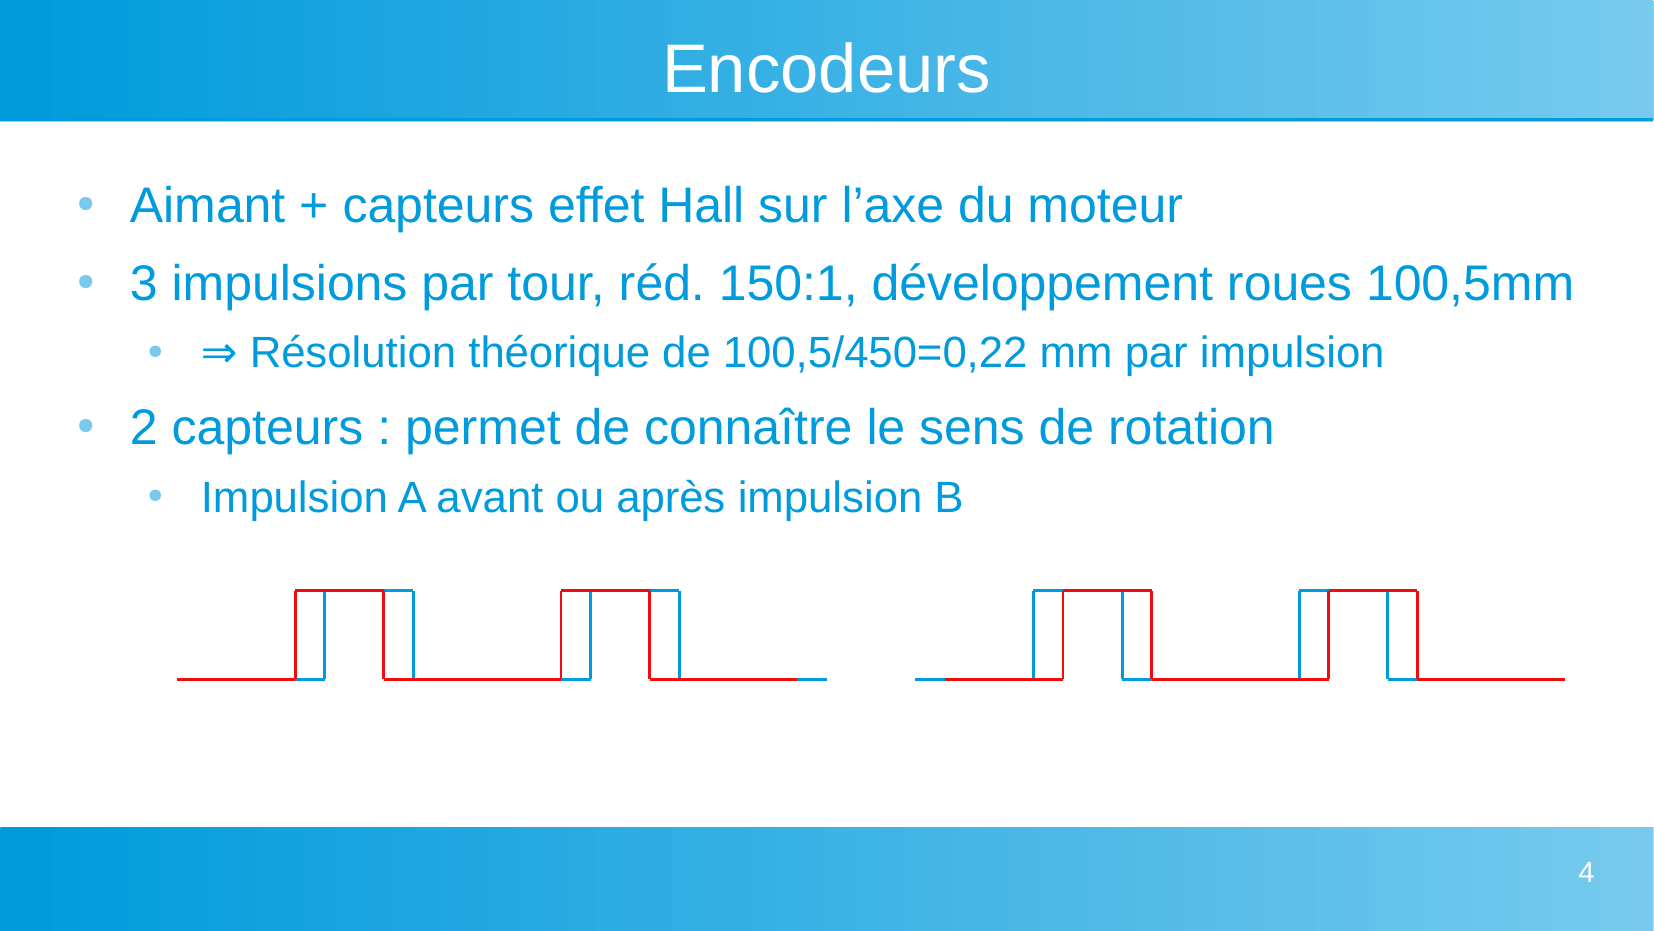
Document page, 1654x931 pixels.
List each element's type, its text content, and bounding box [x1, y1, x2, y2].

list Aimant + capteurs effet Hall sur l’axe du moteur 3 impulsions par tour, réd. 150:1, développement roues 100,5mm ⇒ Résolution théorique de 100,5/450=0,22 mm par impulsion 2 capteurs : permet de connaître le sens de rotation Impulsion A avant ou après impulsion B [59, 177, 1595, 532]
title Encodeurs [59, 29, 1595, 108]
